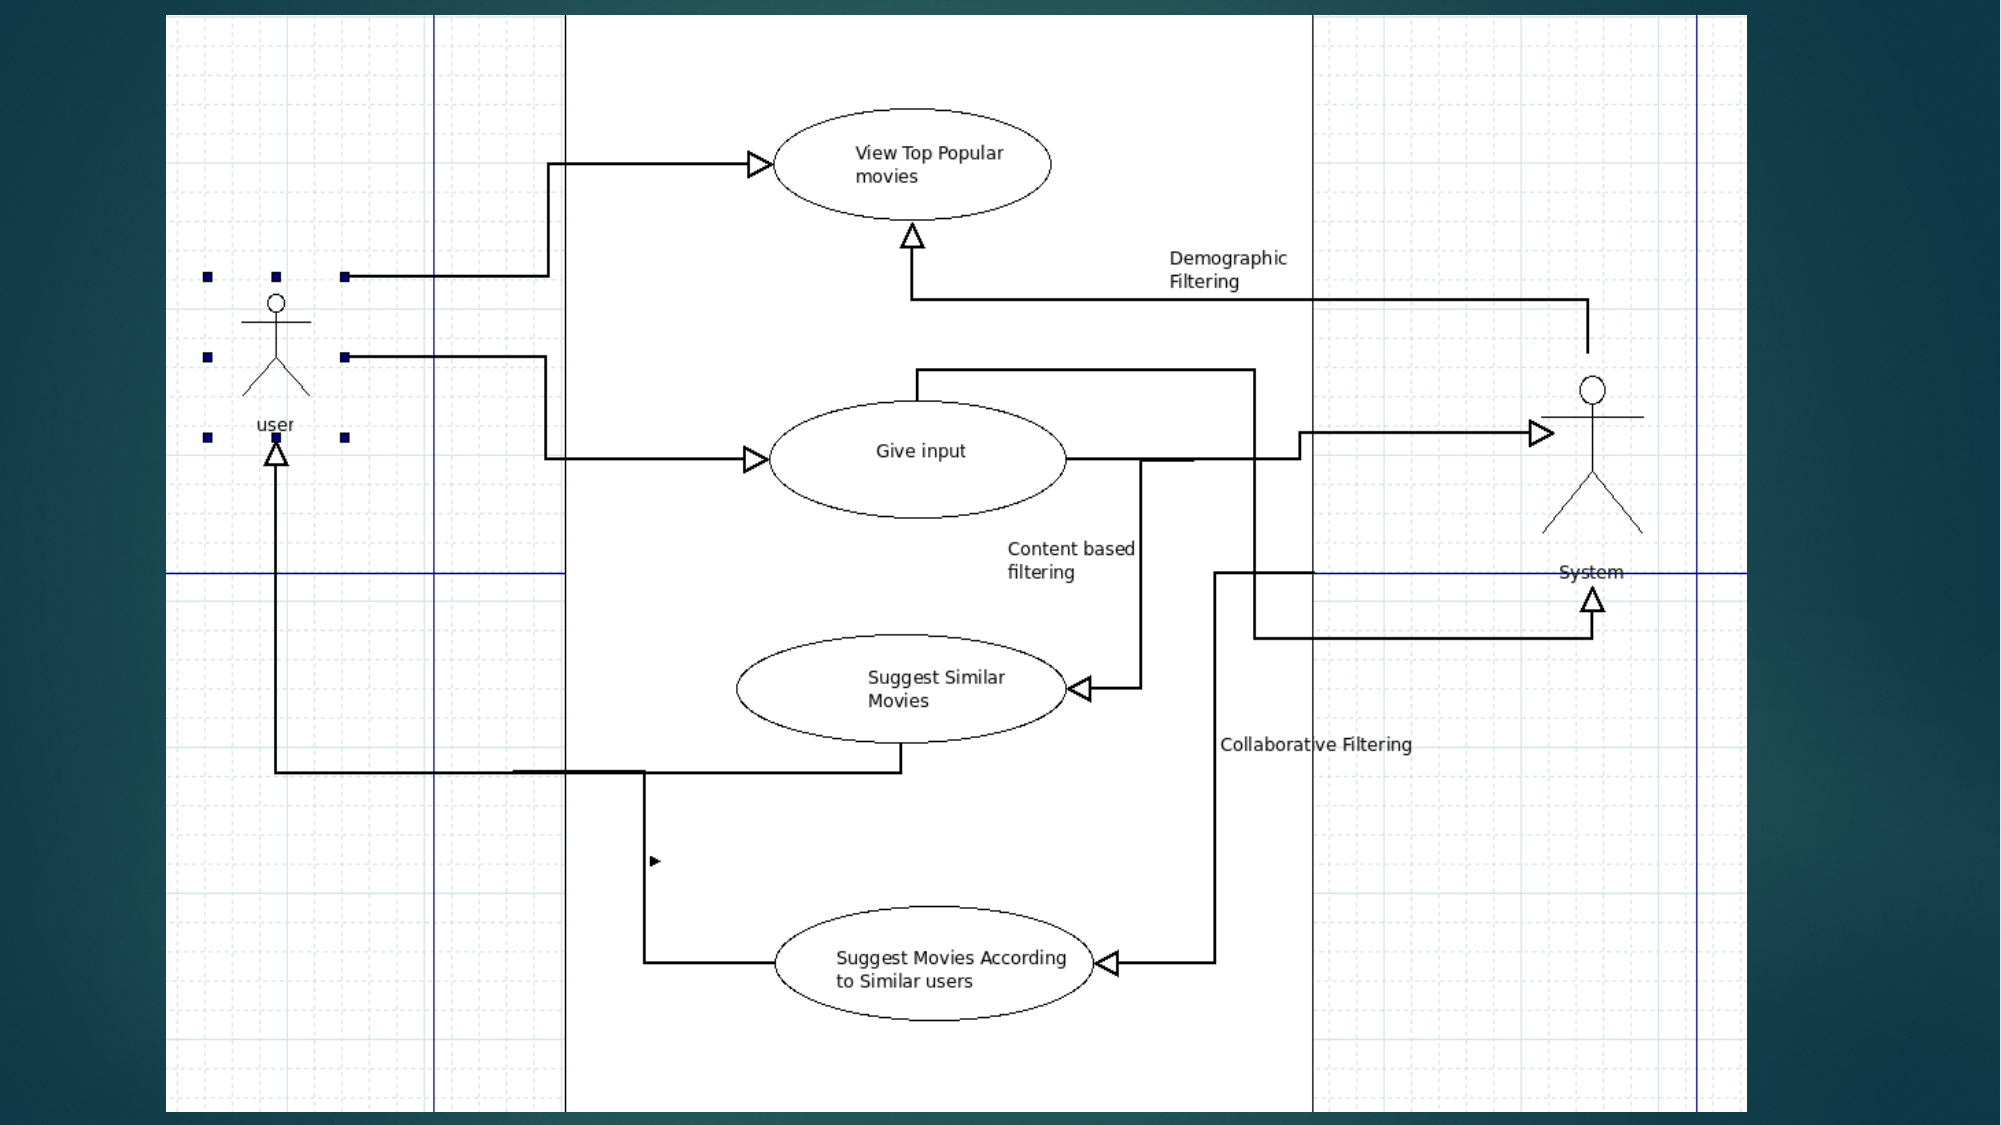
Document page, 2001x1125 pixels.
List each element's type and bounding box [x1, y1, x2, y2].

picture [166, 15, 1747, 1112]
